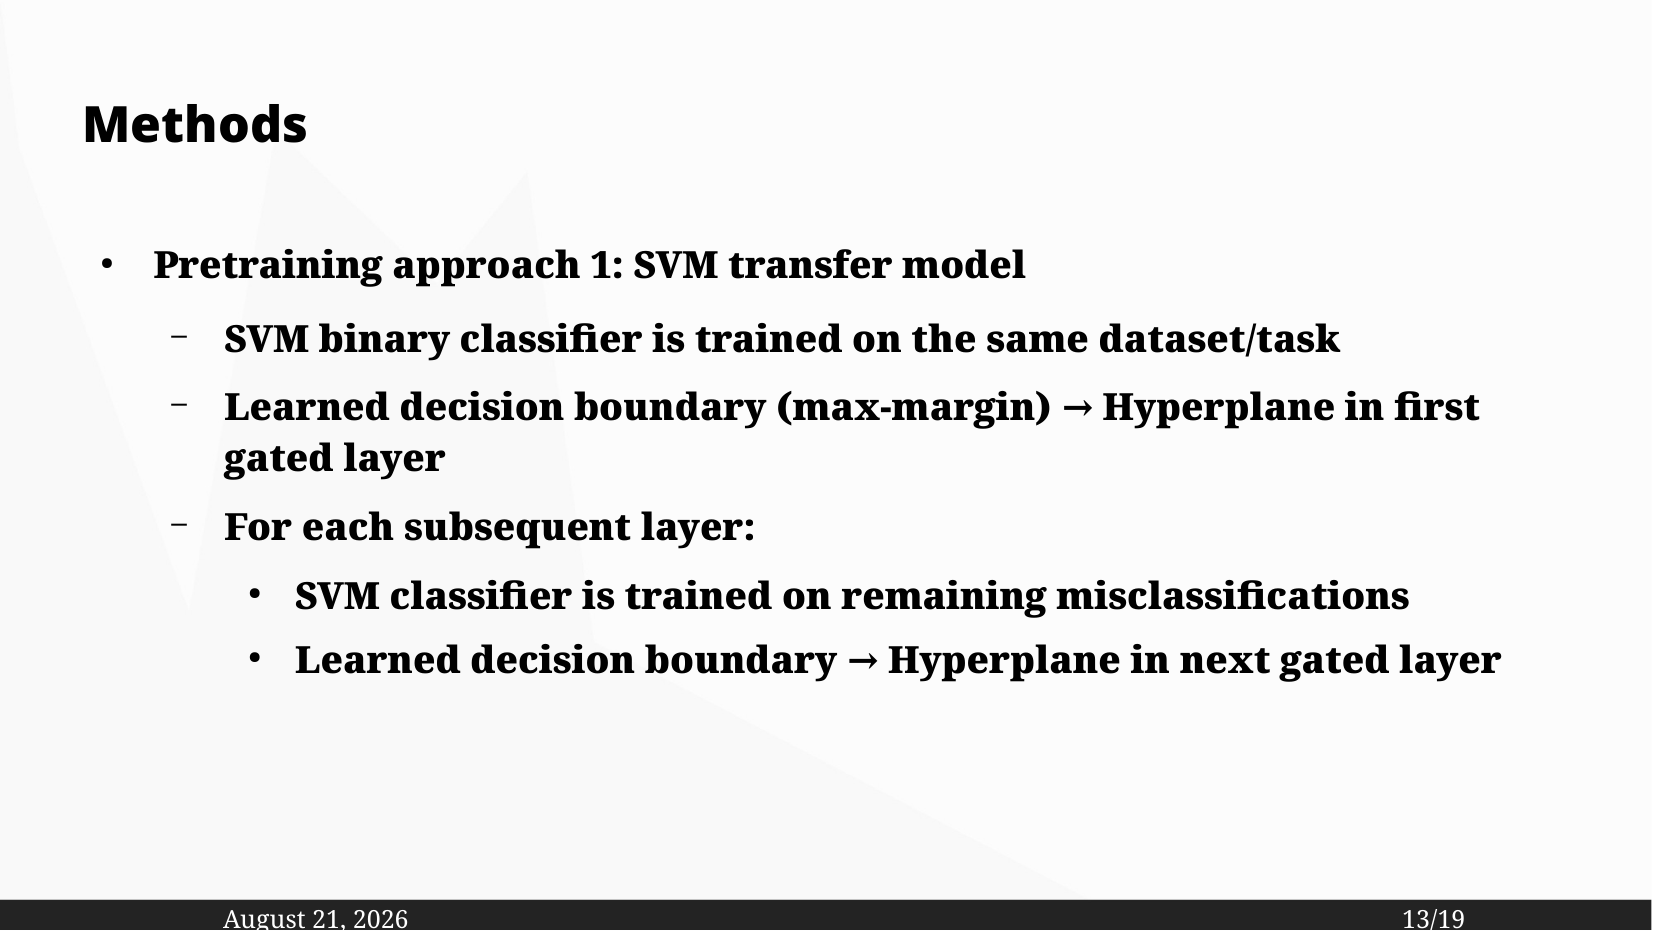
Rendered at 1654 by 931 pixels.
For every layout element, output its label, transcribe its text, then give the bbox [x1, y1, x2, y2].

picture [0, 0, 1652, 931]
list Pretraining approach 1: SVM transfer model SVM binary classifier is trained on the same dataset/task Learned decision boundary (max-margin) → Hyperplane in first gated layer For each subsequent layer: SVM classifier is trained on remaining misclassifications Learned decision boundary → Hyperplane in next gated layer [82, 238, 1571, 826]
title Methods [82, 45, 1571, 202]
